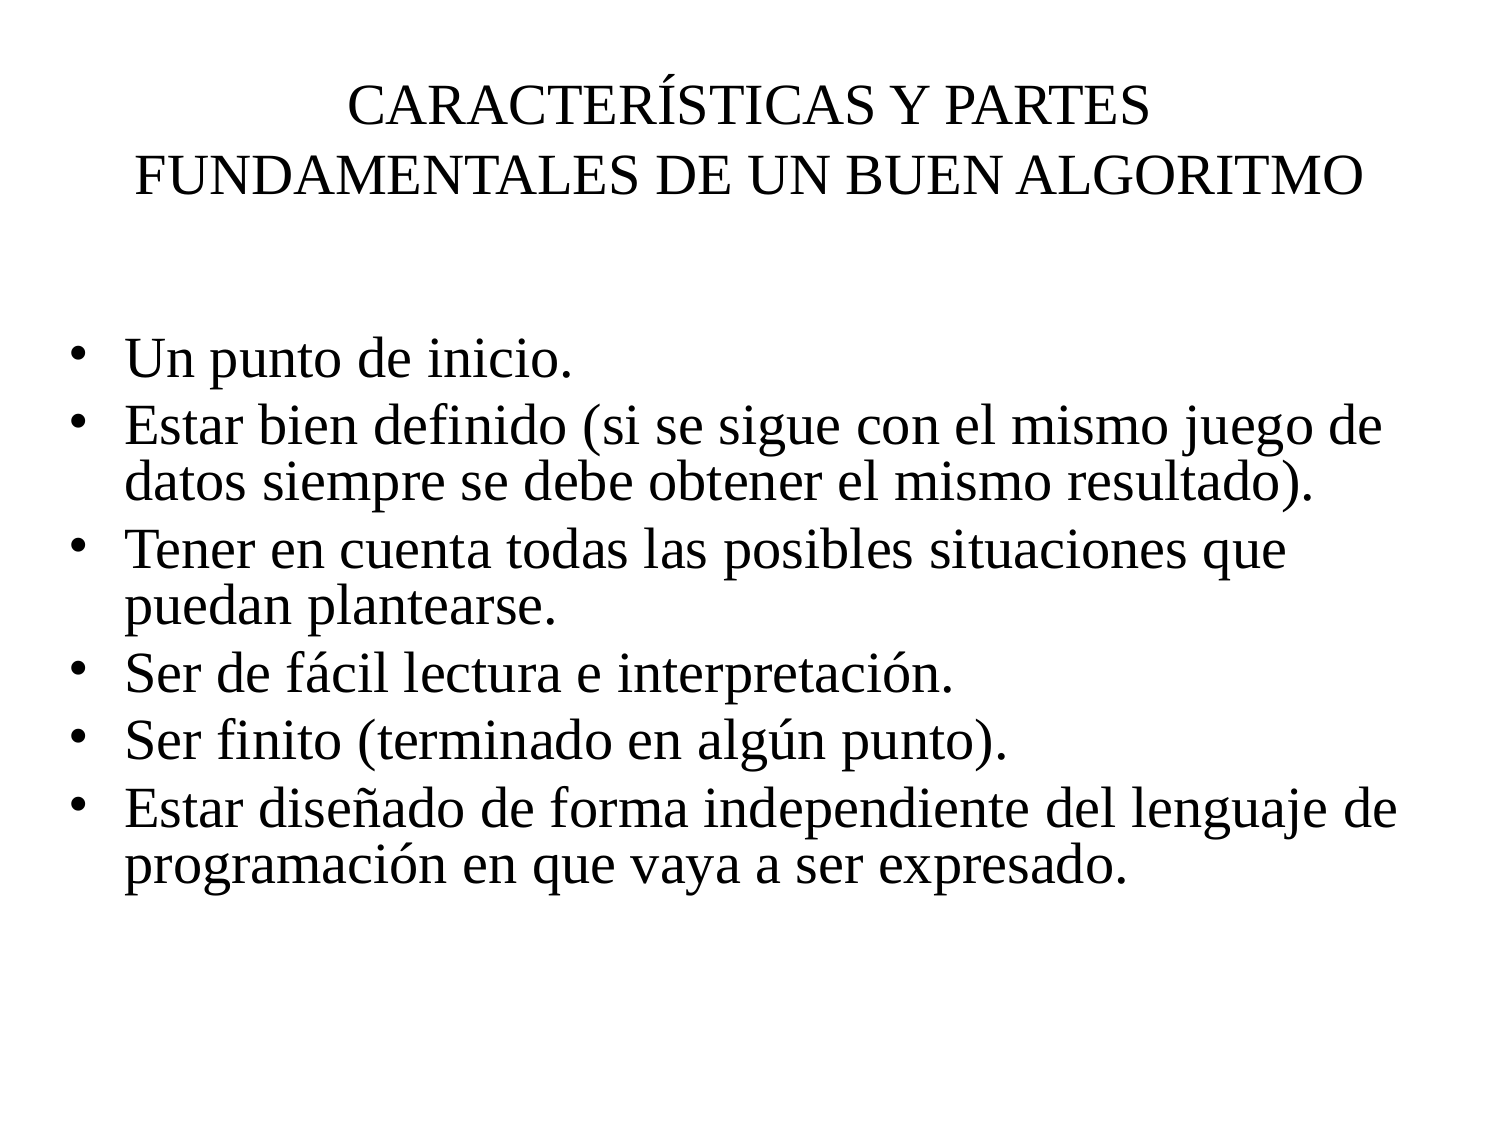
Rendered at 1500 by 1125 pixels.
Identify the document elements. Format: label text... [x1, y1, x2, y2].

title CARACTERÍSTICAS Y PARTES FUNDAMENTALES DE UN BUEN ALGORITMO [112, 42, 1388, 231]
list Un punto de inicio. Estar bien definido (si se sigue con el mismo juego de datos siempre se debe obtener el mismo resultado). Tener en cuenta todas las posibles situaciones que puedan plantearse. Ser de fácil lectura e interpretación. Ser finito (terminado en algún punto). Estar diseñado de forma independiente del lenguaje de programación en que vaya a ser expresado. [53, 324, 1459, 1047]
